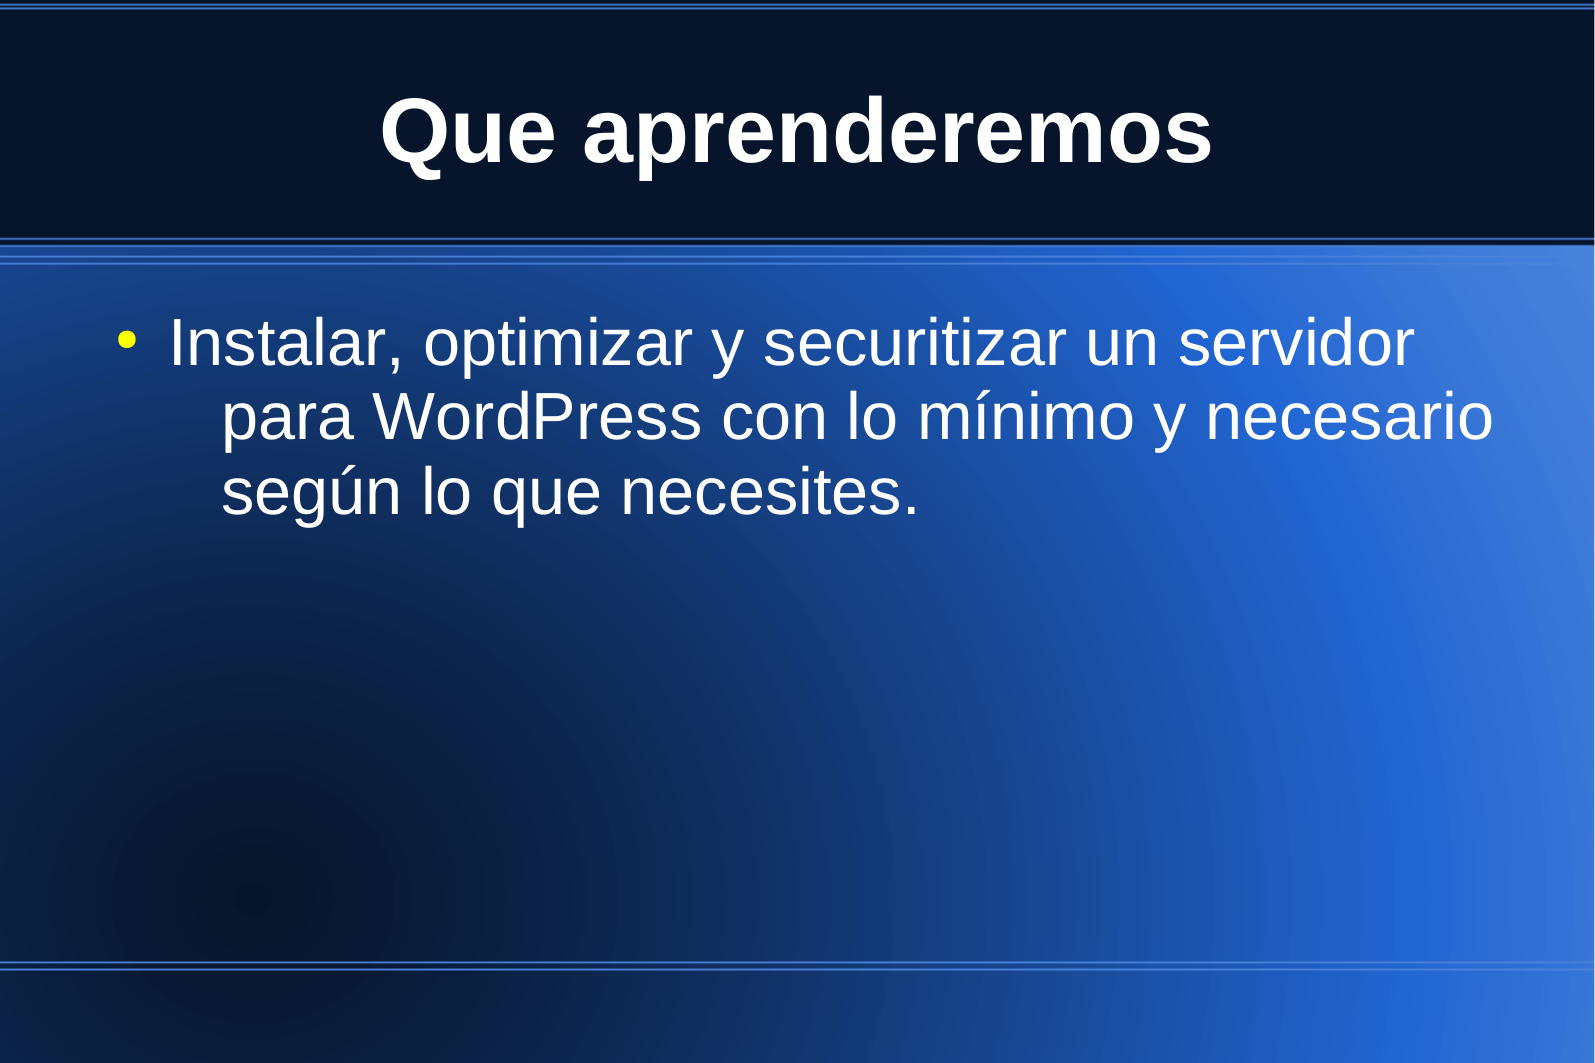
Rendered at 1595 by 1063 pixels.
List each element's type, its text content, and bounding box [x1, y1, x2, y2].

title Que aprenderemos [79, 49, 1515, 213]
picture [0, 0, 1595, 1063]
list Instalar, optimizar y securitizar un servidor para WordPress con lo mínimo y necesario según lo que necesites. [79, 304, 1515, 892]
